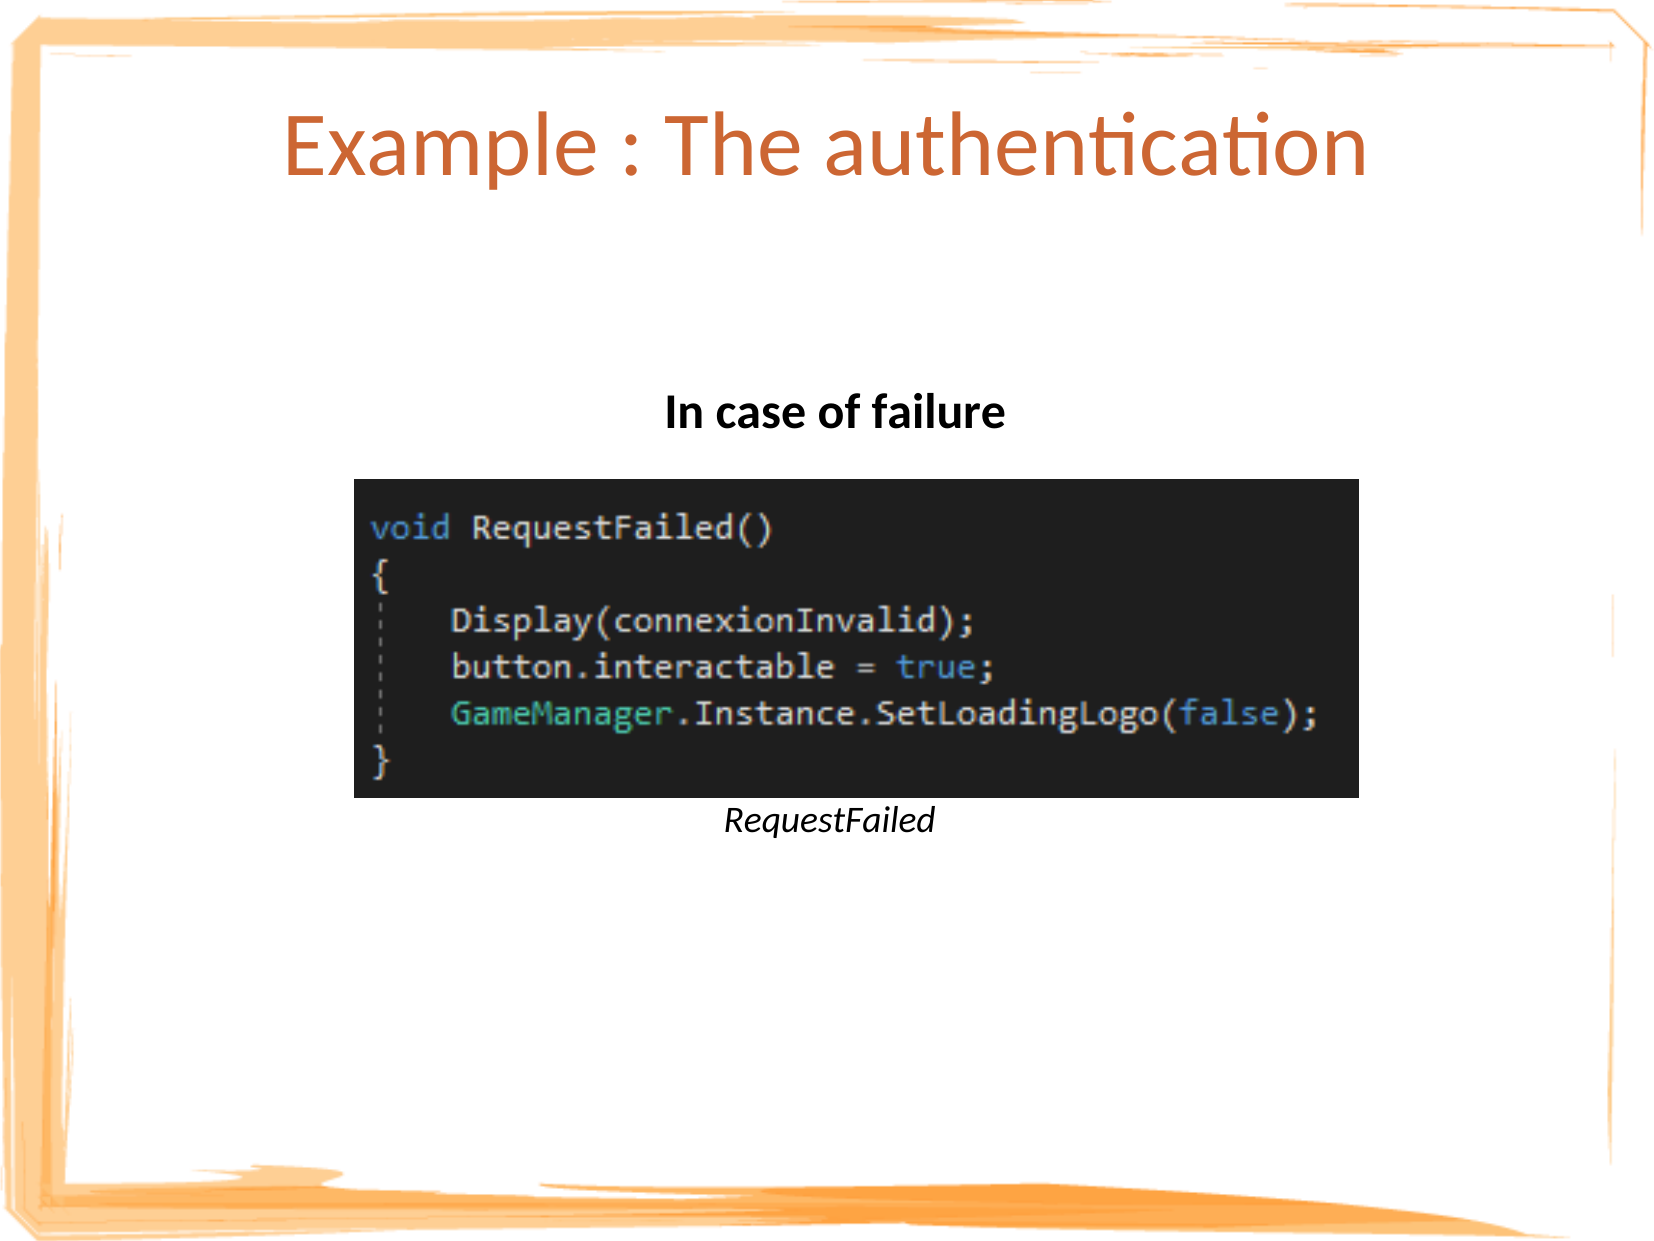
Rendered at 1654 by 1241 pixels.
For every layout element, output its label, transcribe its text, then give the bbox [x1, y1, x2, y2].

text_box RequestFailed [708, 797, 951, 850]
text_box In case of failure [649, 383, 1022, 449]
title Example : The authentication [82, 49, 1571, 257]
picture [0, 0, 1654, 1241]
